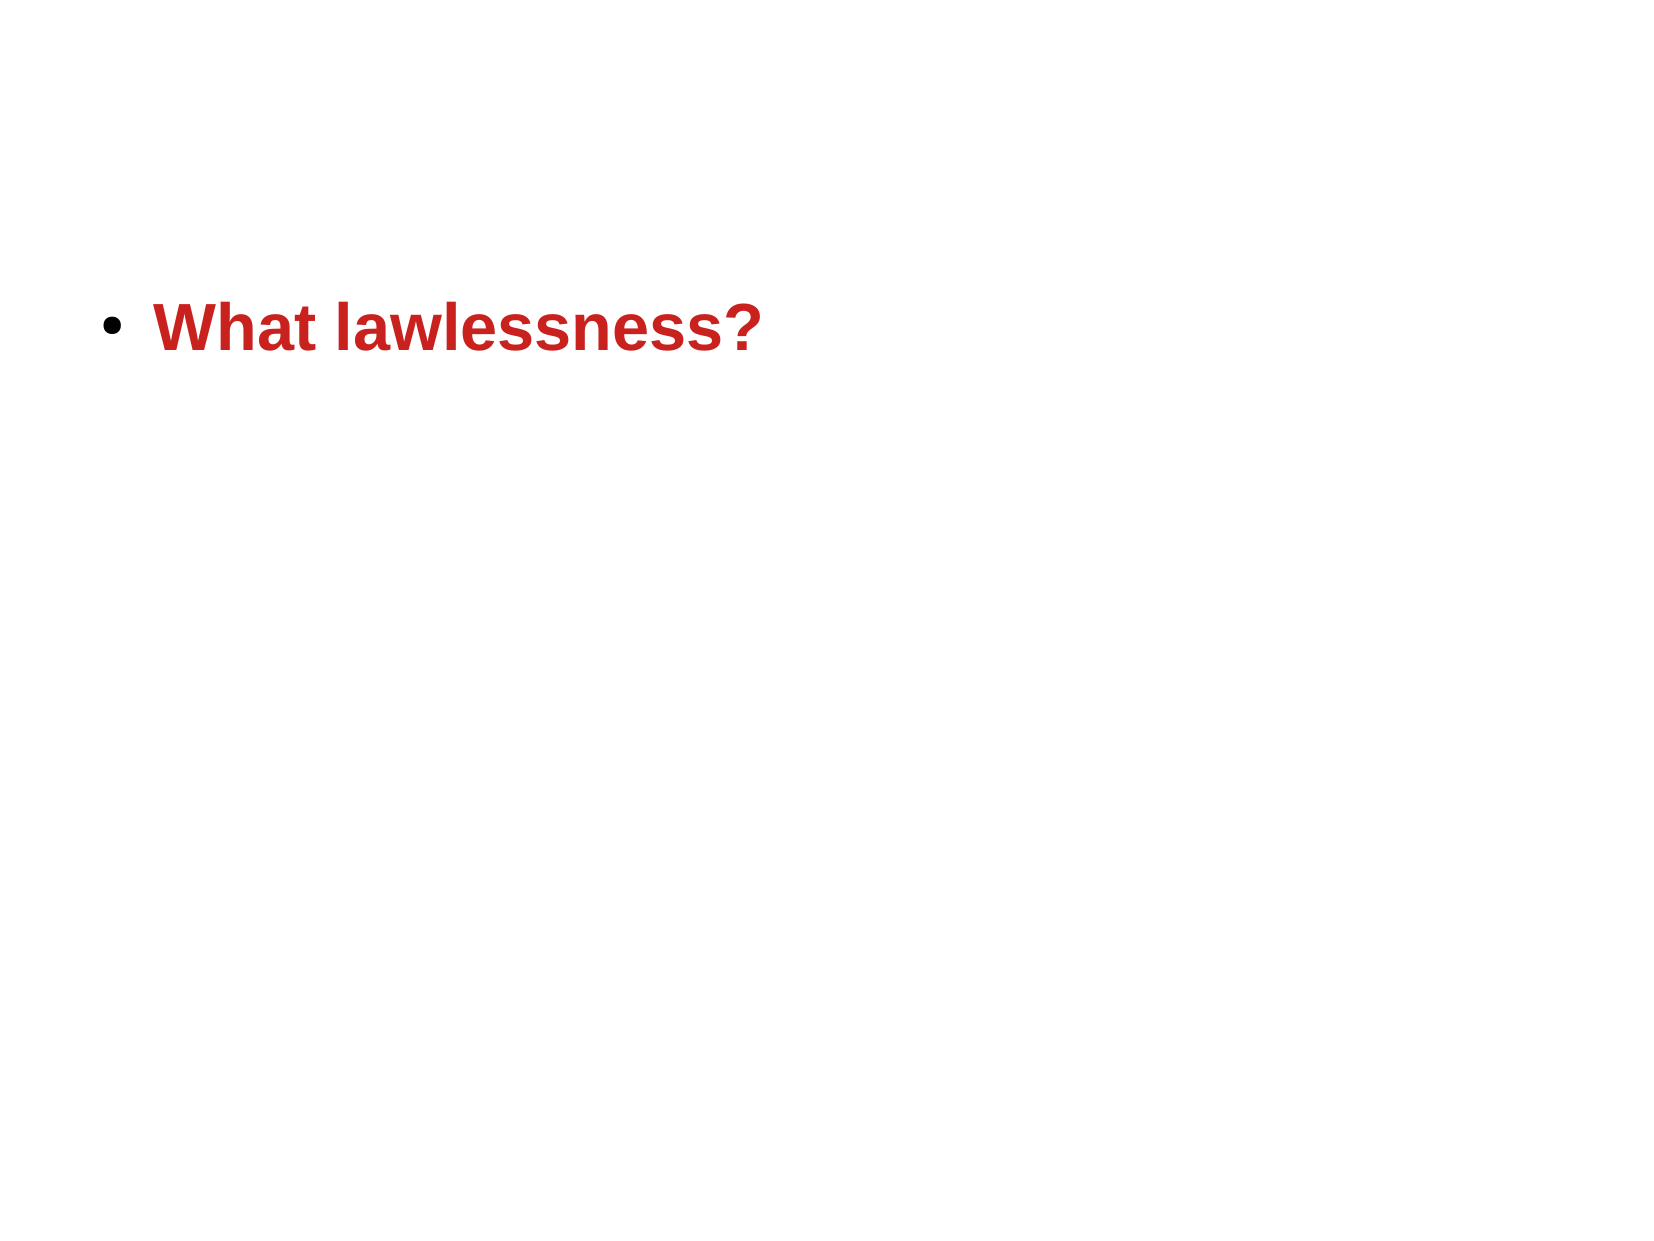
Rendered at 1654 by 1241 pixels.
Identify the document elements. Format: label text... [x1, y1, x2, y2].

list What lawlessness​? [82, 290, 1571, 1010]
